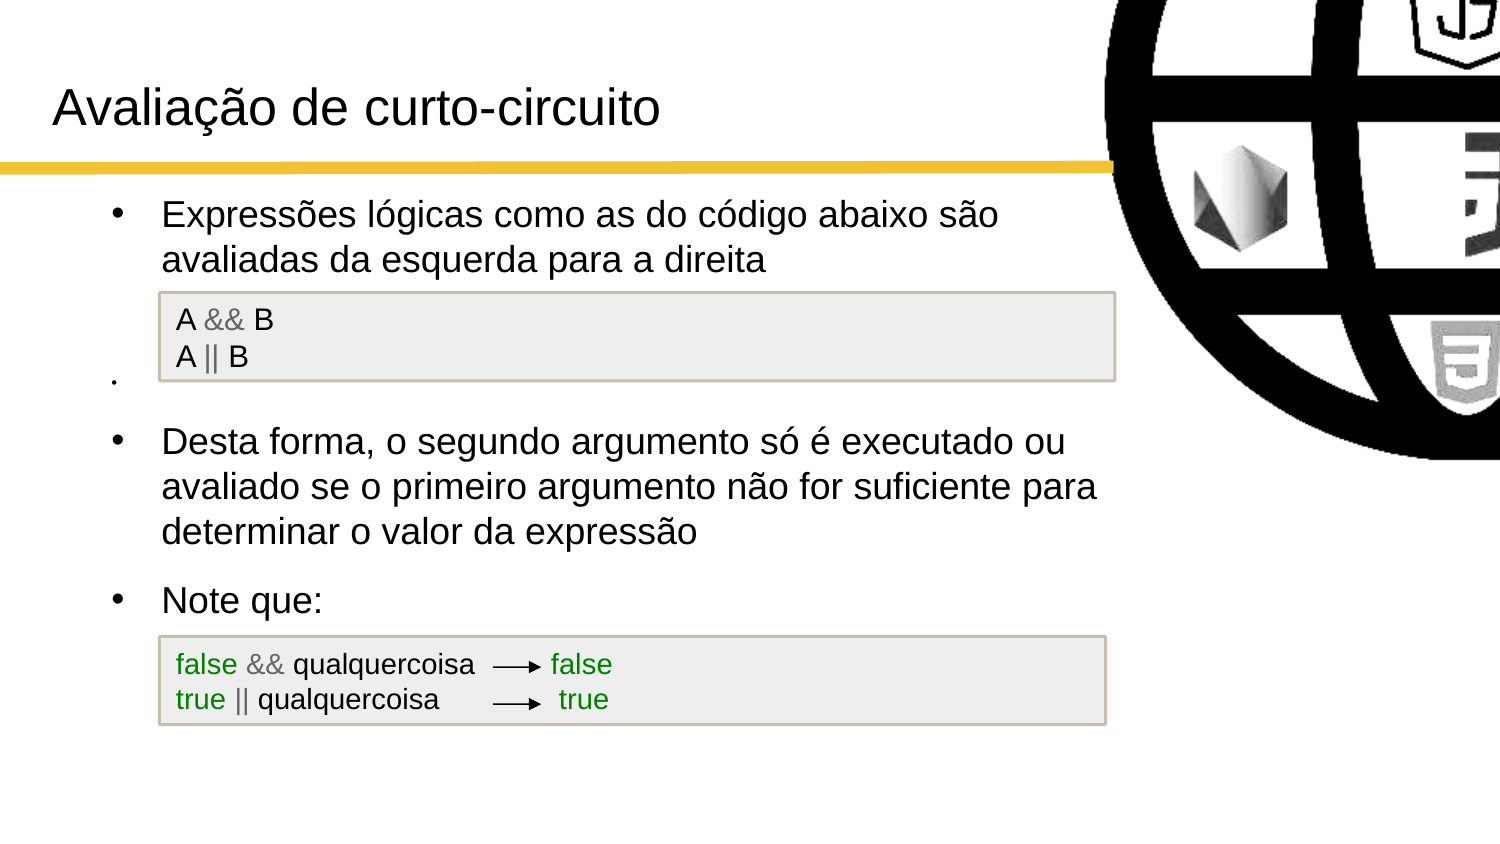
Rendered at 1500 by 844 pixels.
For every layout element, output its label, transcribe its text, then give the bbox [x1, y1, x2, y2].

picture [1078, 0, 1500, 532]
text_box false && qualquercoisa false true || qualquercoisa true [159, 636, 1106, 725]
text_box Avaliação de curto-circuito [37, 33, 1463, 175]
text_box Expressões lógicas como as do código abaixo são avaliadas da esquerda para a direita Desta forma, o segundo argumento só é executado ou avaliado se o primeiro argumento não for suficiente para determinar o valor da expressão Note que: [90, 182, 1115, 790]
text_box A && B A || B [159, 292, 1115, 381]
